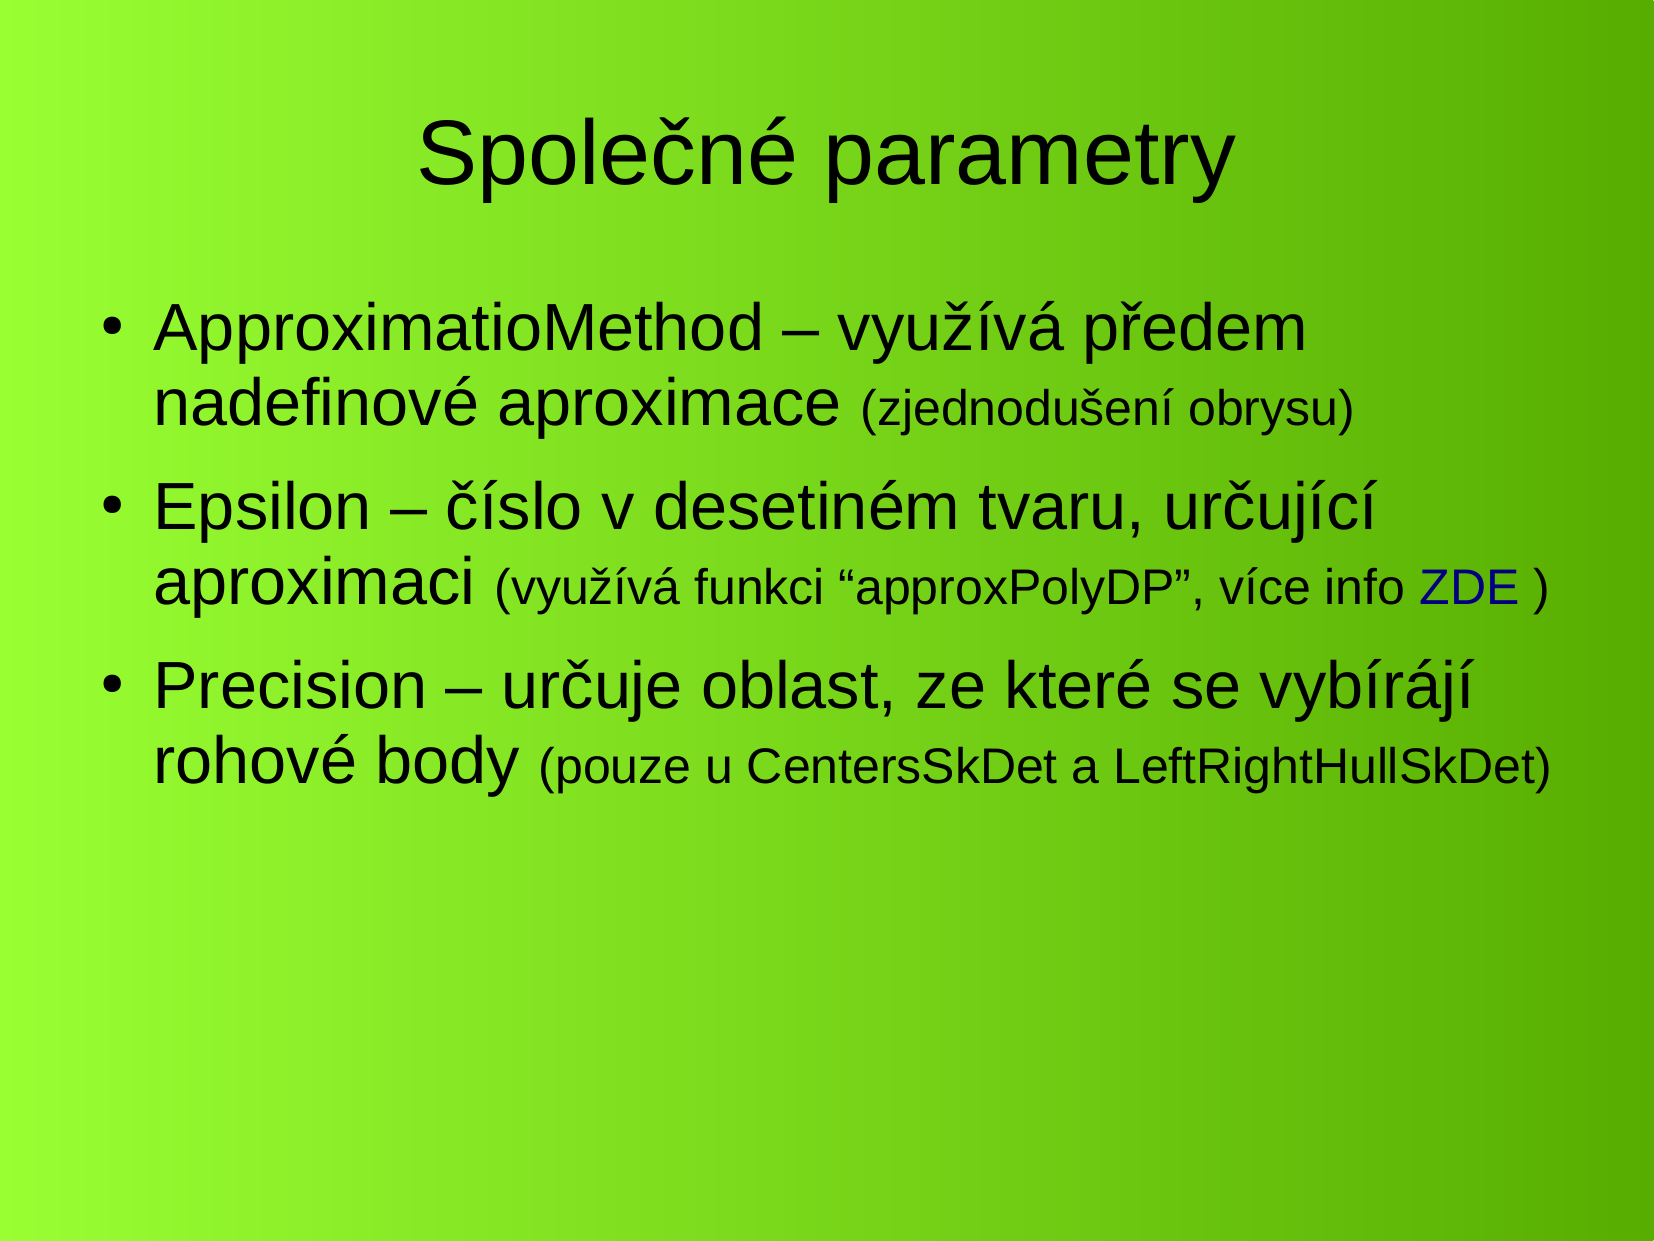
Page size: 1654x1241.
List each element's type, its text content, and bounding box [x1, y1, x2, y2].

title Společné parametry [82, 49, 1571, 257]
list ApproximatioMethod – využívá předem nadefinové aproximace (zjednodušení obrysu) Epsilon – číslo v desetiném tvaru, určující aproximaci (využívá funkci “approxPolyDP”, více info ZDE ) Precision – určuje oblast, ze které se vybírájí rohové body (pouze u CentersSkDet a LeftRightHullSkDet) [82, 290, 1571, 1109]
